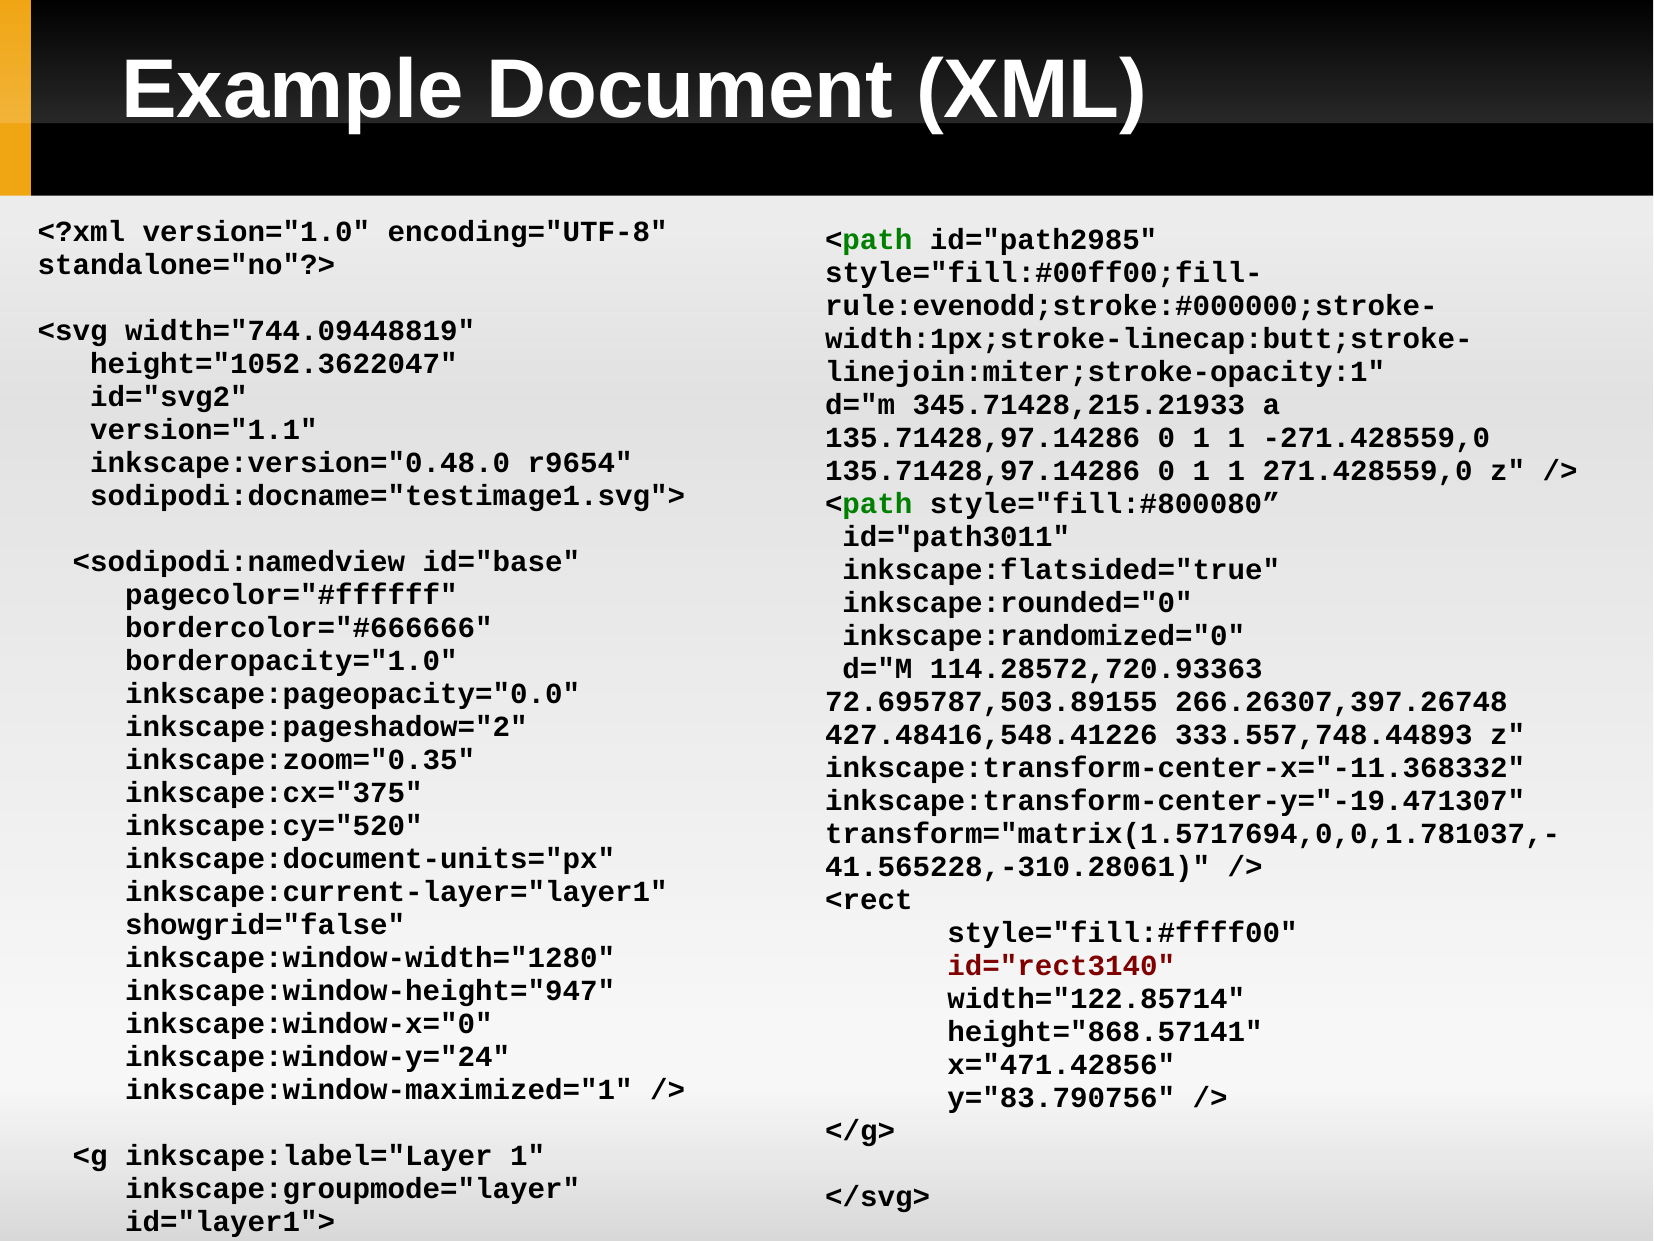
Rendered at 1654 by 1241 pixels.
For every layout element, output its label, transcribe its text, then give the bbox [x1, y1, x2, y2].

list <?xml version="1.0" encoding="UTF-8" standalone="no"?> <svg width="744.09448819" height="1052.3622047" id="svg2" version="1.1" inkscape:version="0.48.0 r9654" sodipodi:docname="testimage1.svg"> <sodipodi:namedview id="base" pagecolor="#ffffff" bordercolor="#666666" borderopacity="1.0" inkscape:pageopacity="0.0" inkscape:pageshadow="2" inkscape:zoom="0.35" inkscape:cx="375" inkscape:cy="520" inkscape:document-units="px" inkscape:current-layer="layer1" showgrid="false" inkscape:window-width="1280" inkscape:window-height="947" inkscape:window-x="0" inkscape:window-y="24" inkscape:window-maximized="1" /> <g inkscape:label="Layer 1" inkscape:groupmode="layer" id="layer1"> [37, 217, 901, 1241]
title Example Document (XML) [121, 0, 1533, 192]
list <path id="path2985" style="fill:#00ff00;fill- rule:evenodd;stroke:#000000;stroke- width:1px;stroke-linecap:butt;stroke- linejoin:miter;stroke-opacity:1" d="m 345.71428,215.21933 a 135.71428,97.14286 0 1 1 -271.428559,0 135.71428,97.14286 0 1 1 271.428559,0 z" /> <path style="fill:#800080” id="path3011" inkscape:flatsided="true" inkscape:rounded="0" inkscape:randomized="0" d="M 114.28572,720.93363 72.695787,503.89155 266.26307,397.26748 427.48416,548.41226 333.557,748.44893 z" inkscape:transform-center-x="-11.368332" inkscape:transform-center-y="-19.471307" transform="matrix(1.5717694,0,0,1.781037,-41.565228,-310.28061)" /> <rect style="fill:#ffff00" id="rect3140" width="122.85714" height="868.57141" x="471.42856" y="83.790756" /> </g> </svg> [825, 225, 1653, 1241]
picture [0, 0, 1654, 1241]
